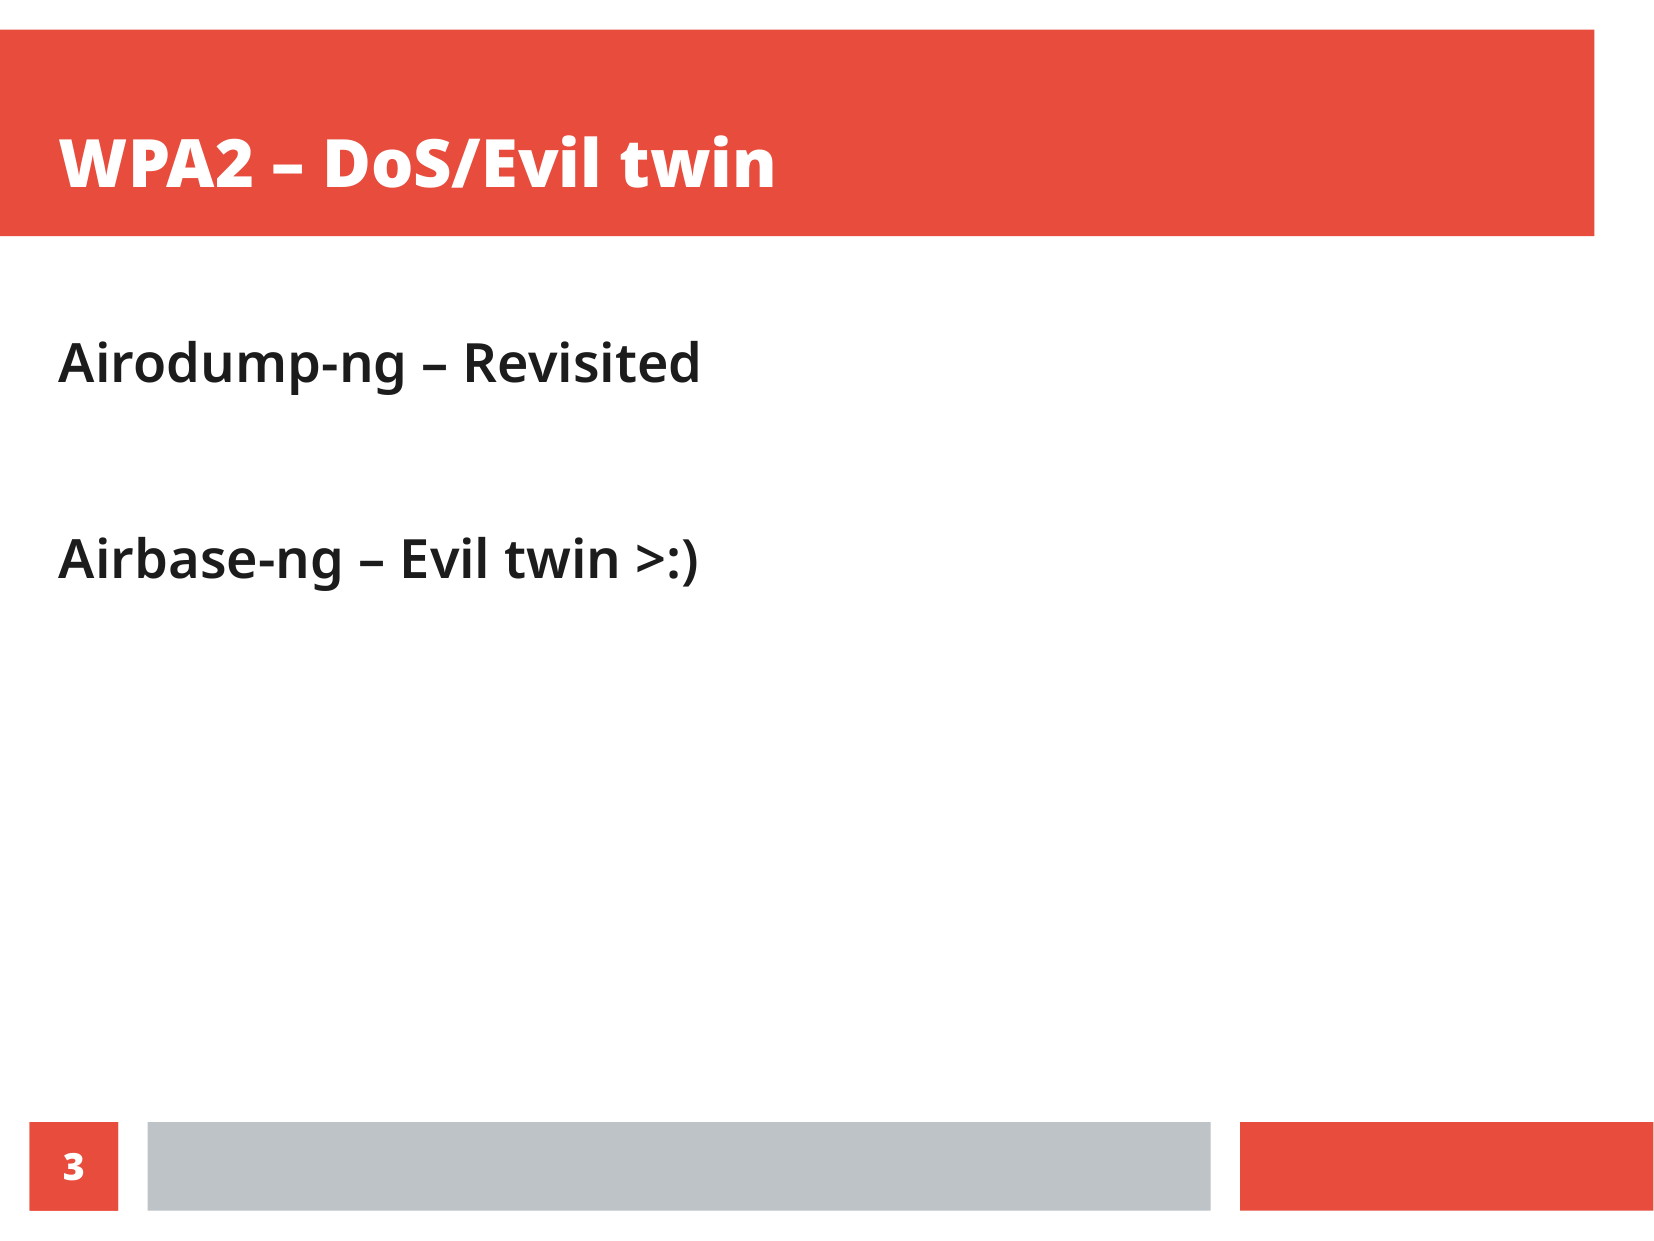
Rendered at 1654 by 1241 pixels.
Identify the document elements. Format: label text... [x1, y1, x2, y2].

title WPA2 – DoS/Evil twin [59, 59, 1595, 207]
list Airodump-ng – Revisited Airbase-ng – Evil twin >:) [59, 324, 1565, 1093]
